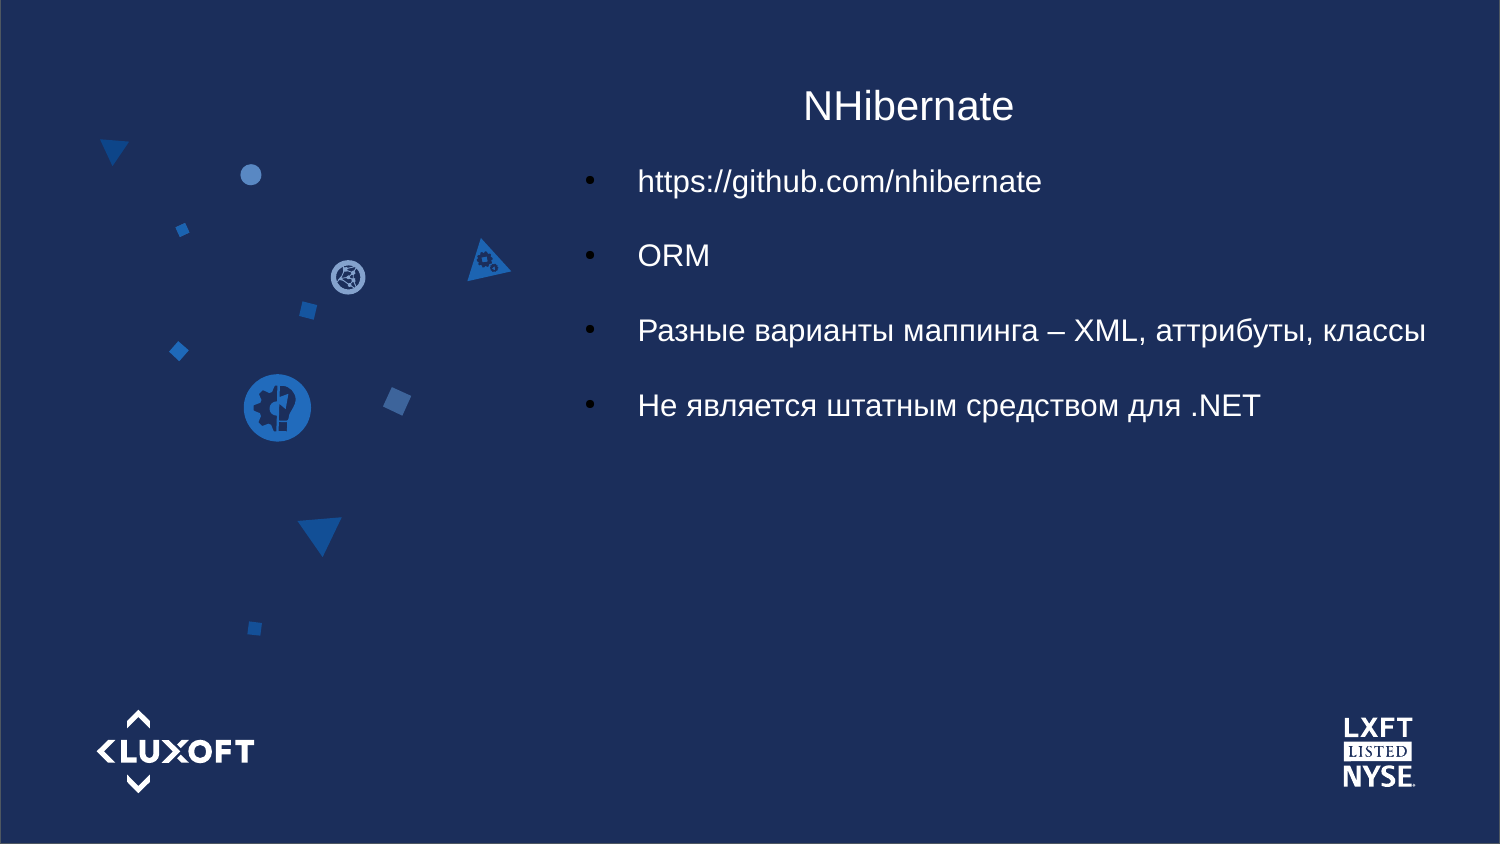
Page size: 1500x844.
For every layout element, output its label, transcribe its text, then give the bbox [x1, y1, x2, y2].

title NHibernate [803, 35, 1252, 153]
list https://github.com/nhibernate ORM Разные варианты маппинга – XML, аттрибуты, классы Не является штатным средством для .NET [566, 153, 1482, 591]
